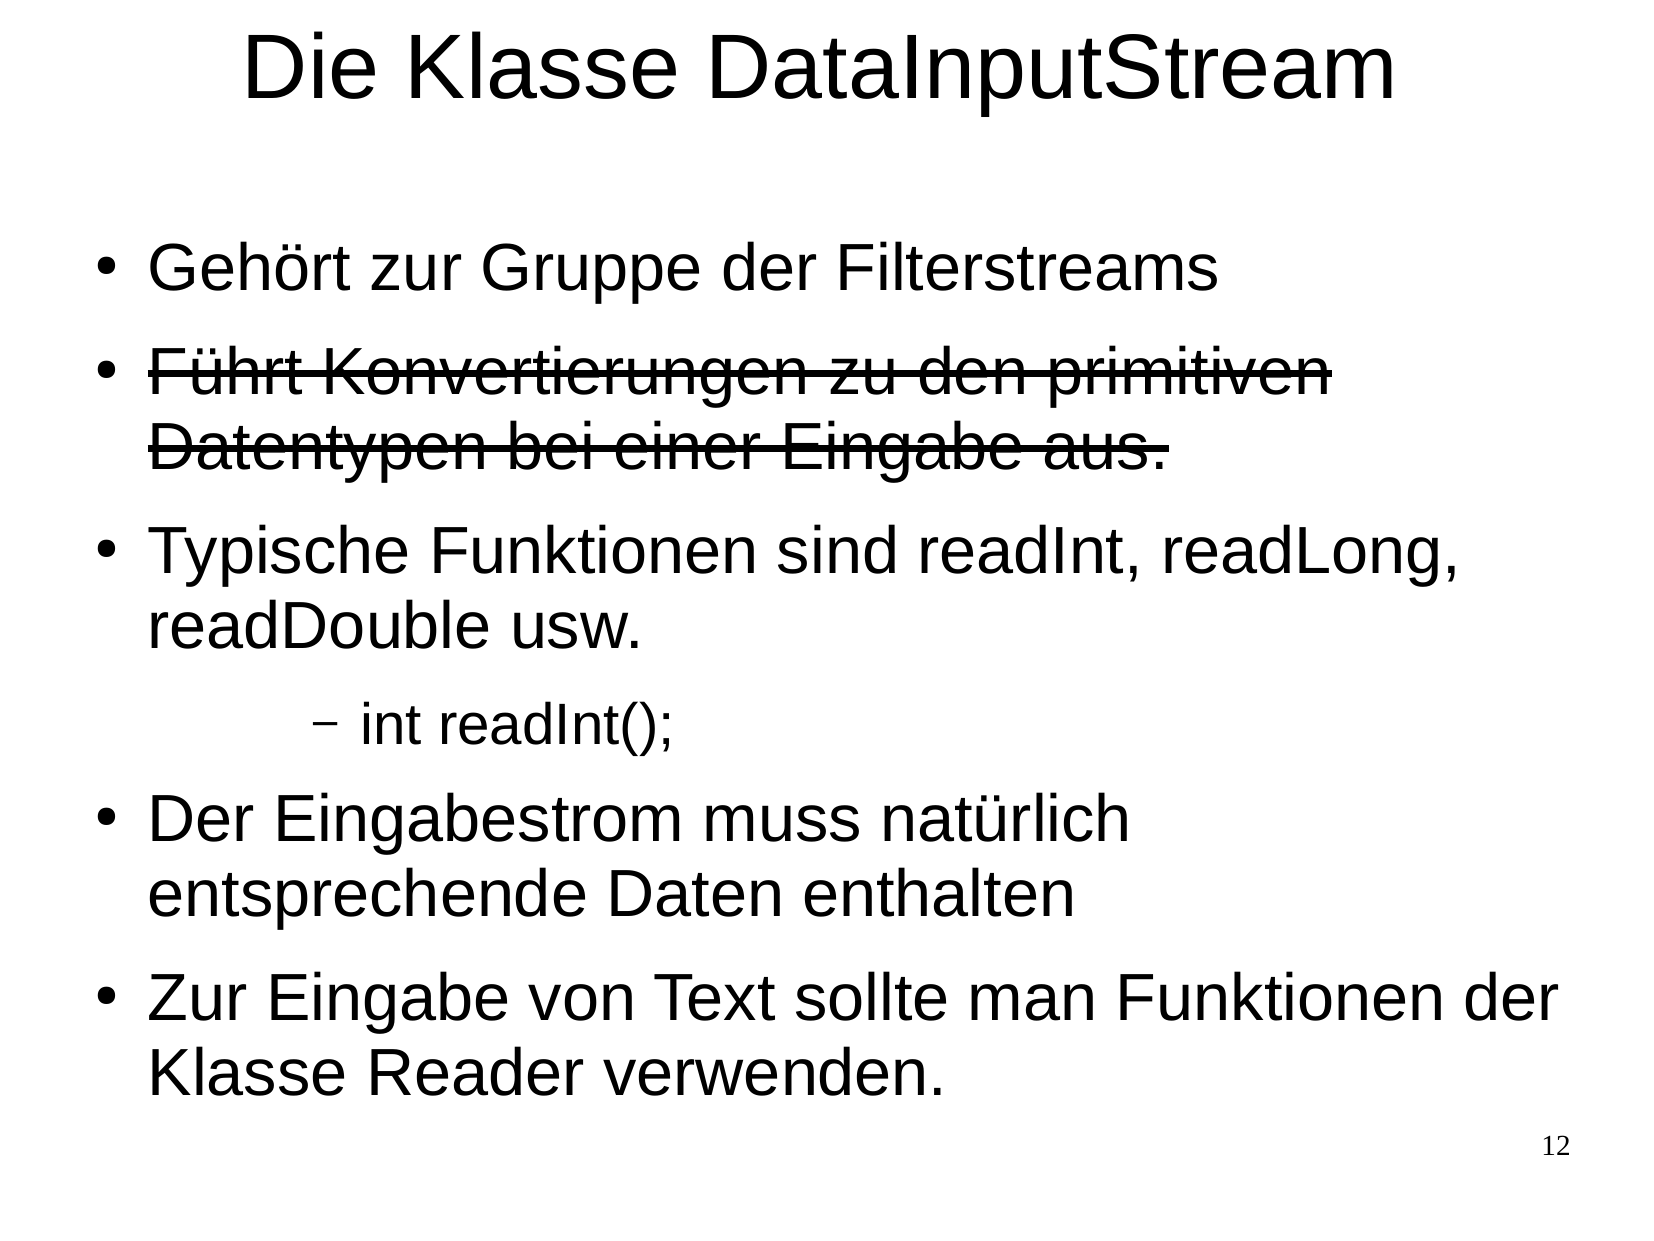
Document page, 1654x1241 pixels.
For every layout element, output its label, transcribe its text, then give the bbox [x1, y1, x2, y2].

title Die Klasse DataInputStream [76, 15, 1565, 119]
list Gehört zur Gruppe der Filterstreams Führt Konvertierungen zu den primitiven Datentypen bei einer Eingabe aus. Typische Funktionen sind readInt, readLong, readDouble usw. int readInt(); Der Eingabestrom muss natürlich entsprechende Daten enthalten Zur Eingabe von Text sollte man Funktionen der Klasse Reader verwenden. [76, 229, 1565, 1182]
